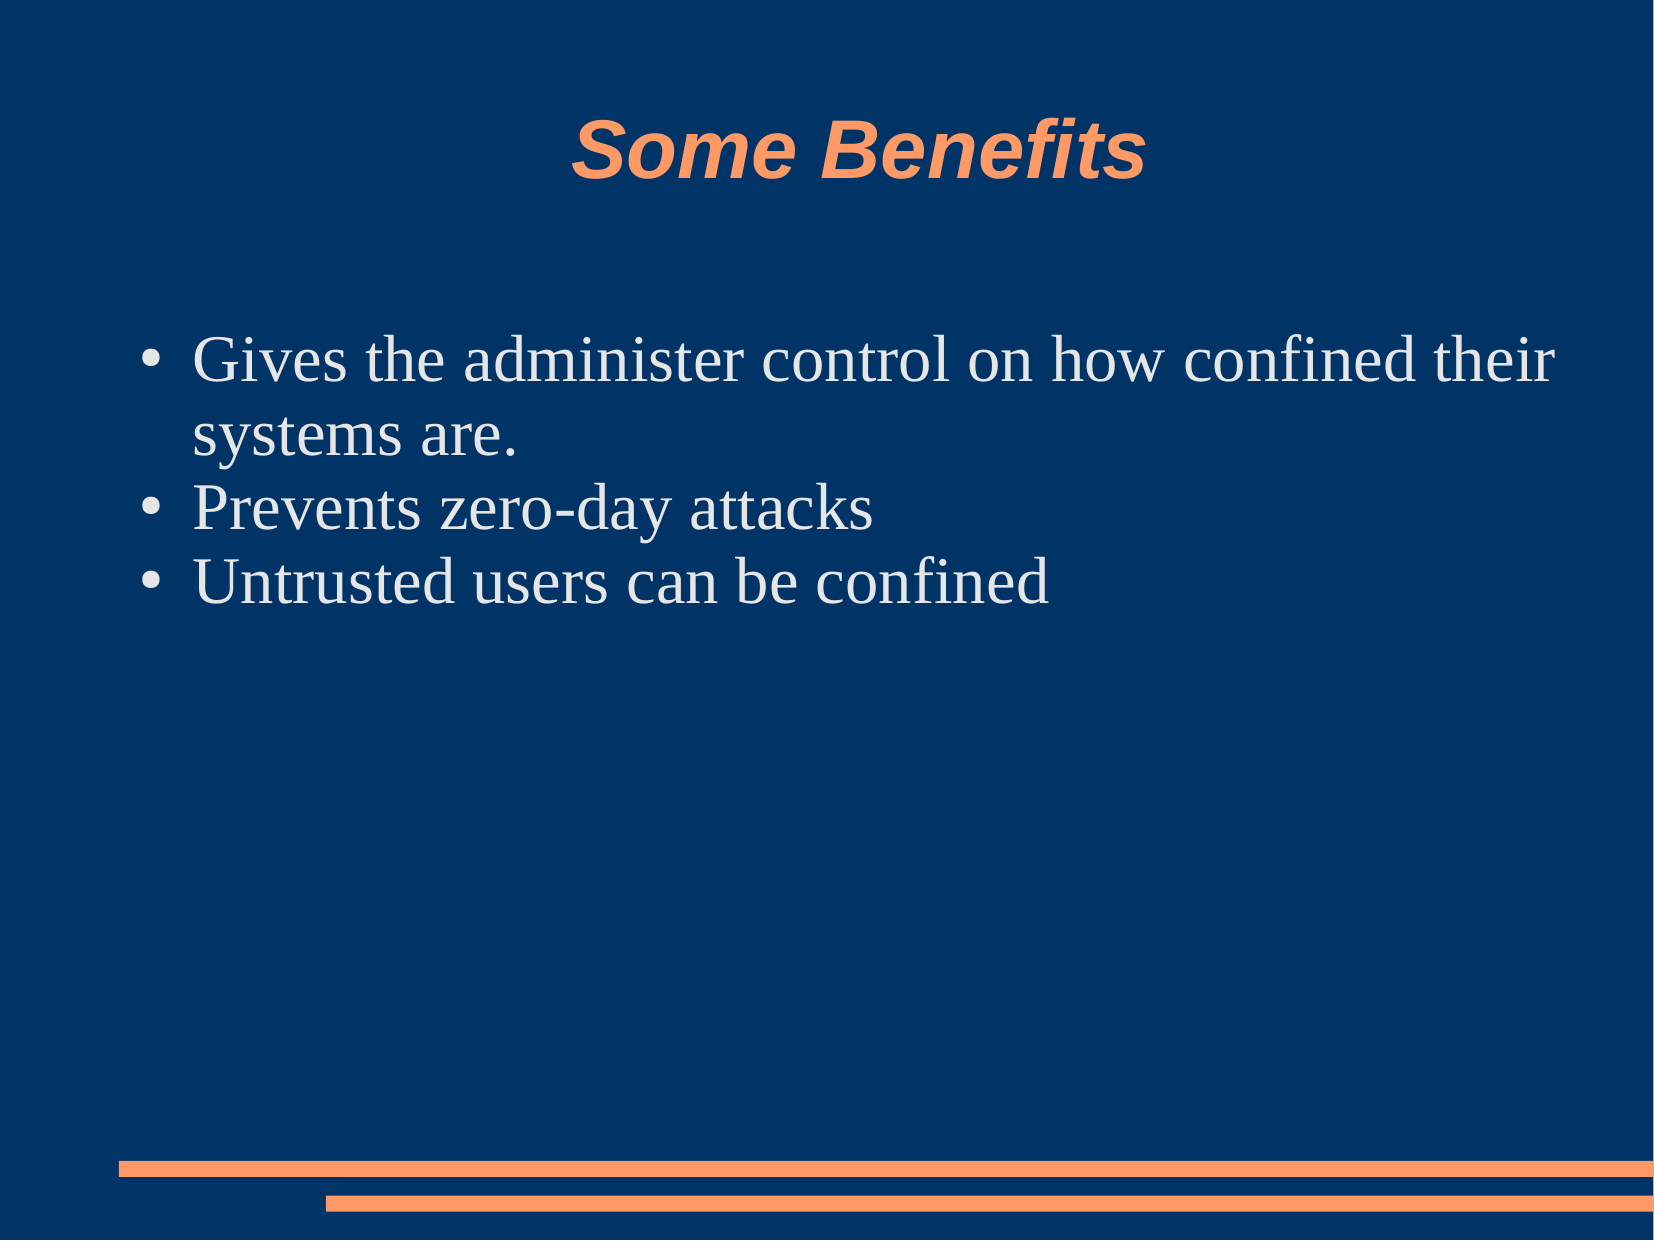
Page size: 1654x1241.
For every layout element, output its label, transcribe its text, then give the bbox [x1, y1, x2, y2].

title Some Benefits [121, 53, 1534, 247]
list Gives the administer control on how confined their systems are. Prevents zero-day attacks Untrusted users can be confined [121, 322, 1561, 1126]
